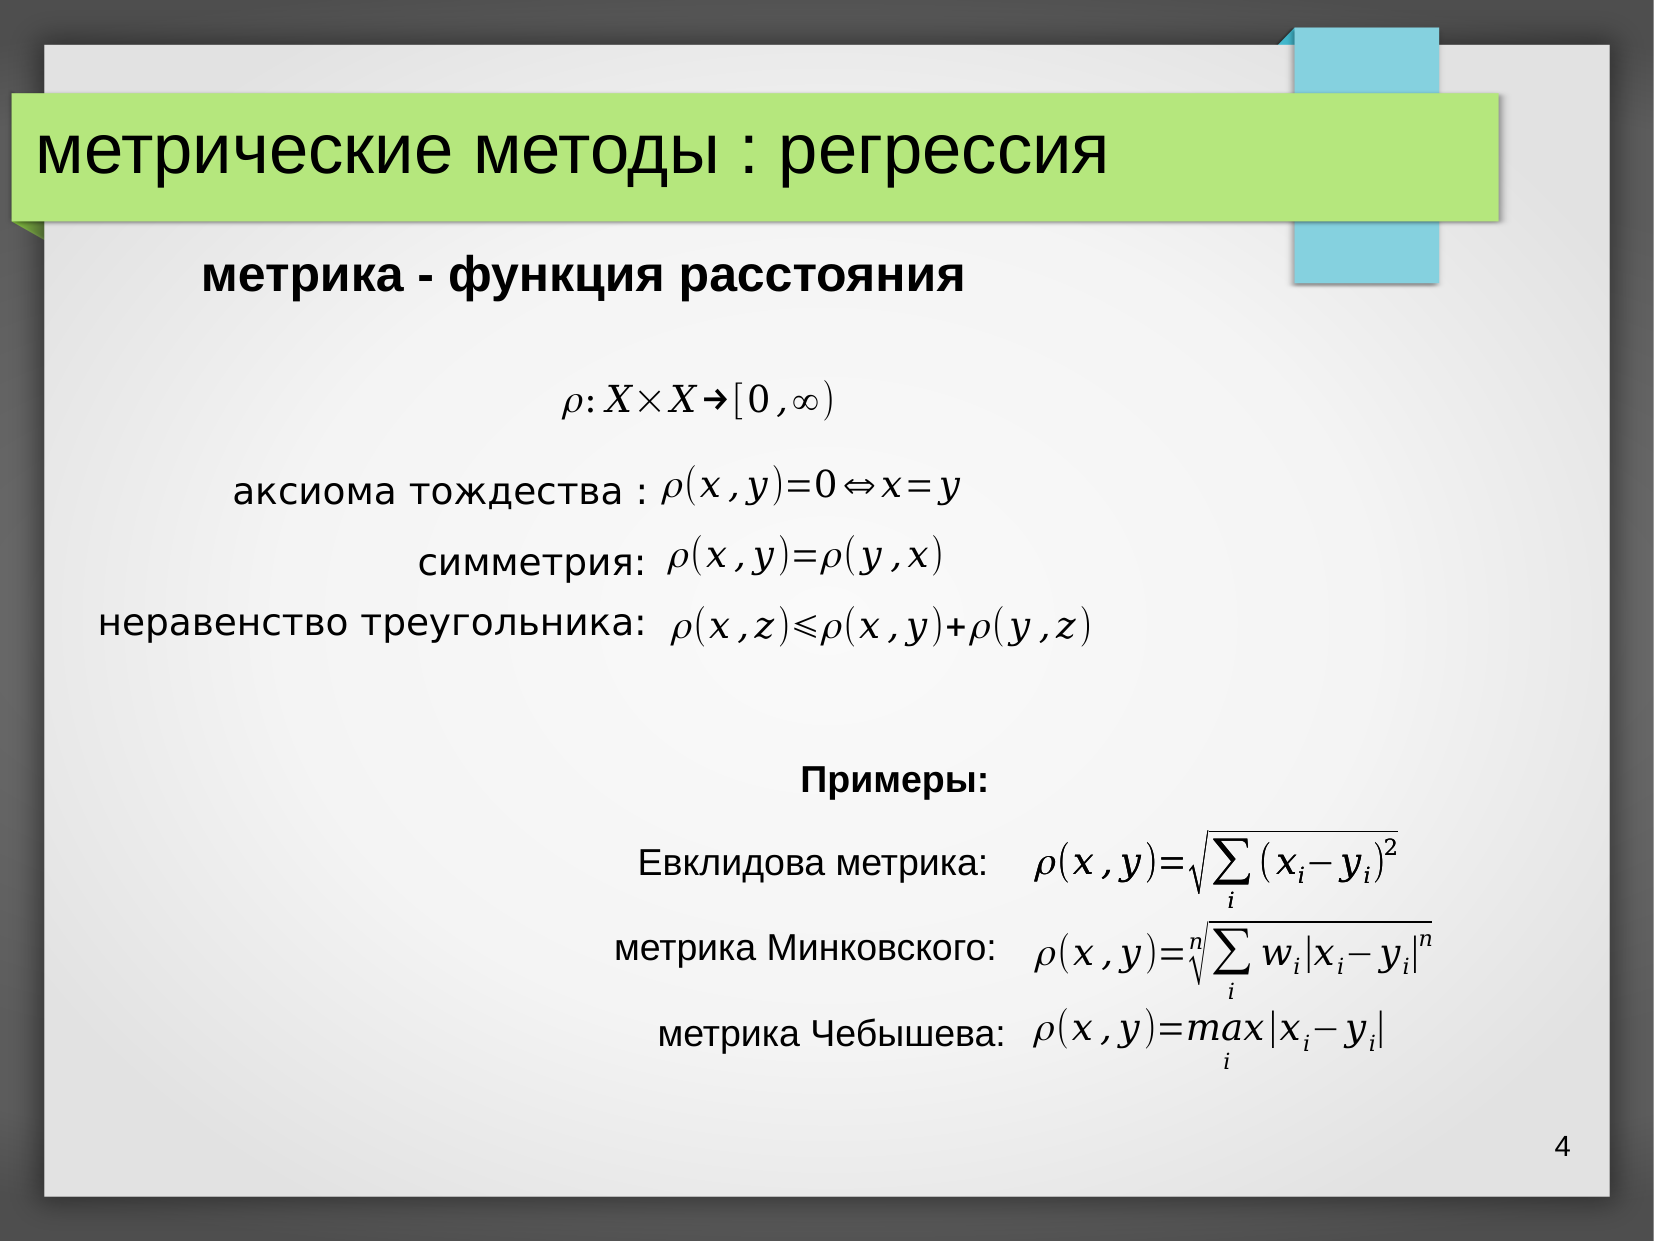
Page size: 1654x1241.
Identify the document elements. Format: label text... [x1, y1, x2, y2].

chart [685, 604, 1099, 651]
chart [1027, 829, 1405, 914]
chart [675, 463, 969, 510]
text_box симметрия: [402, 532, 673, 593]
subtitle метрика - функция расстояния [200, 234, 1087, 314]
picture [0, 0, 1654, 1241]
title метрические методы : регрессия [35, 108, 1170, 190]
text_box неравенство треугольника: [70, 593, 685, 664]
text_box аксиома тождества : [217, 462, 675, 523]
chart [1026, 919, 1439, 1076]
chart [555, 377, 841, 424]
text_box Примеры: [800, 755, 1179, 803]
text_box метрика Минковского: [614, 910, 1016, 986]
text_box метрика Чебышева: [657, 995, 1027, 1071]
chart [673, 532, 950, 579]
text_box Евклидова метрика: [637, 839, 1016, 886]
